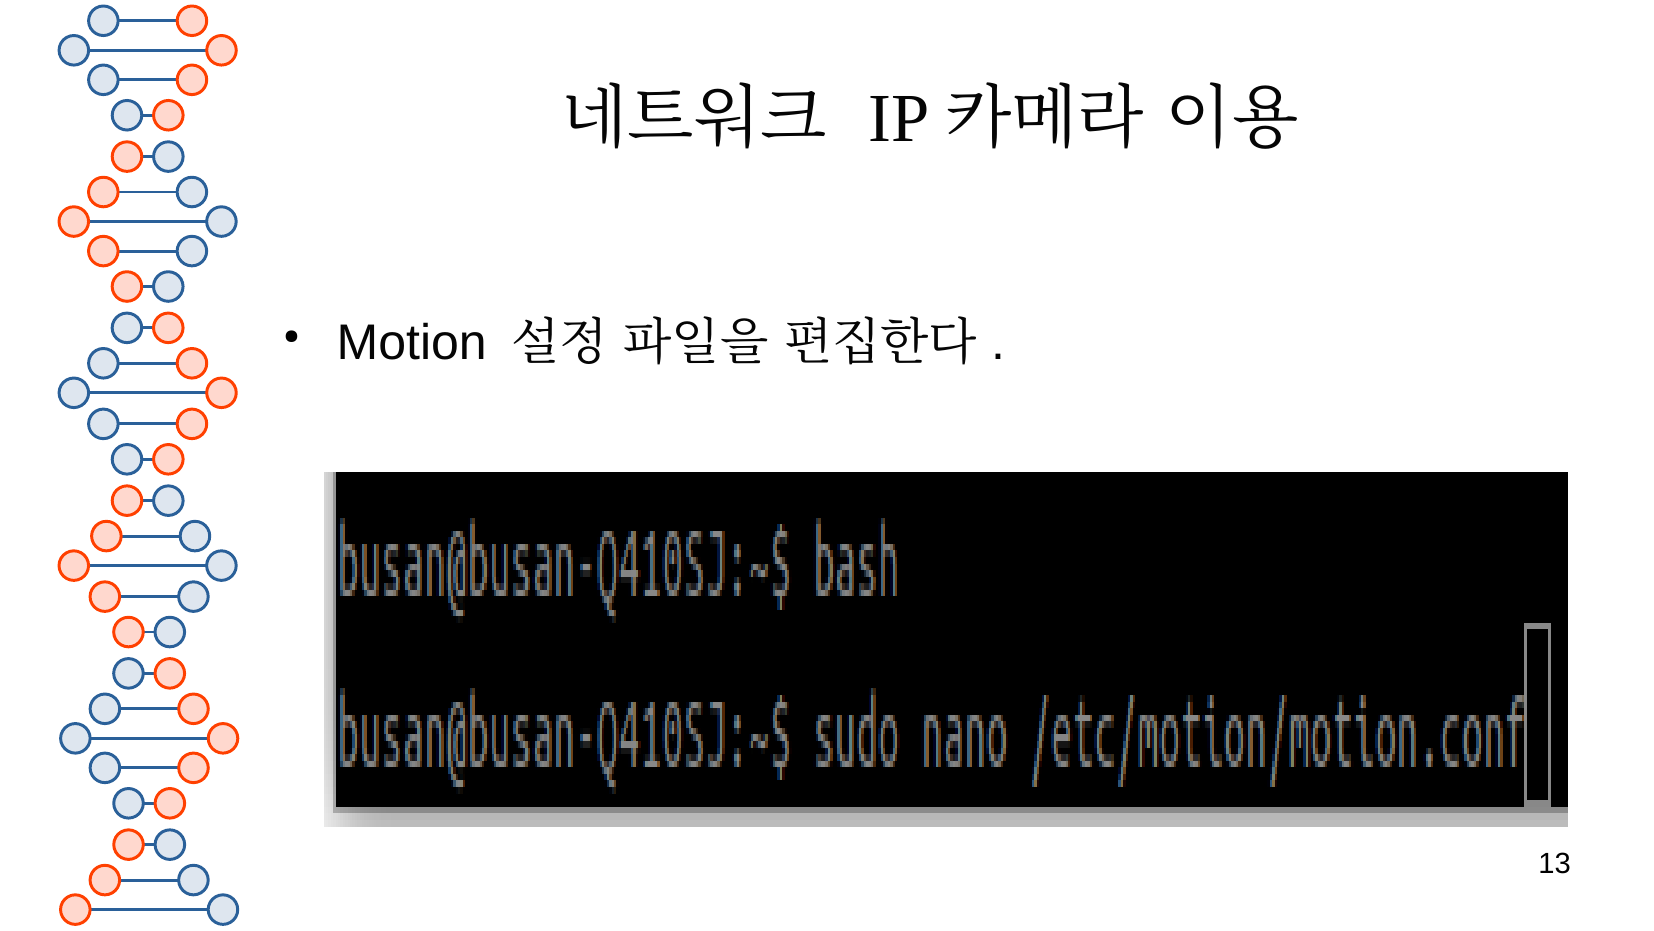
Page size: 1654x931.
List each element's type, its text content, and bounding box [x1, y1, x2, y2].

picture [324, 472, 1568, 827]
list Motion 설정 파일을 편집한다. [265, 224, 1595, 764]
title 네트워크 IP카메라 이용 [265, 35, 1595, 189]
